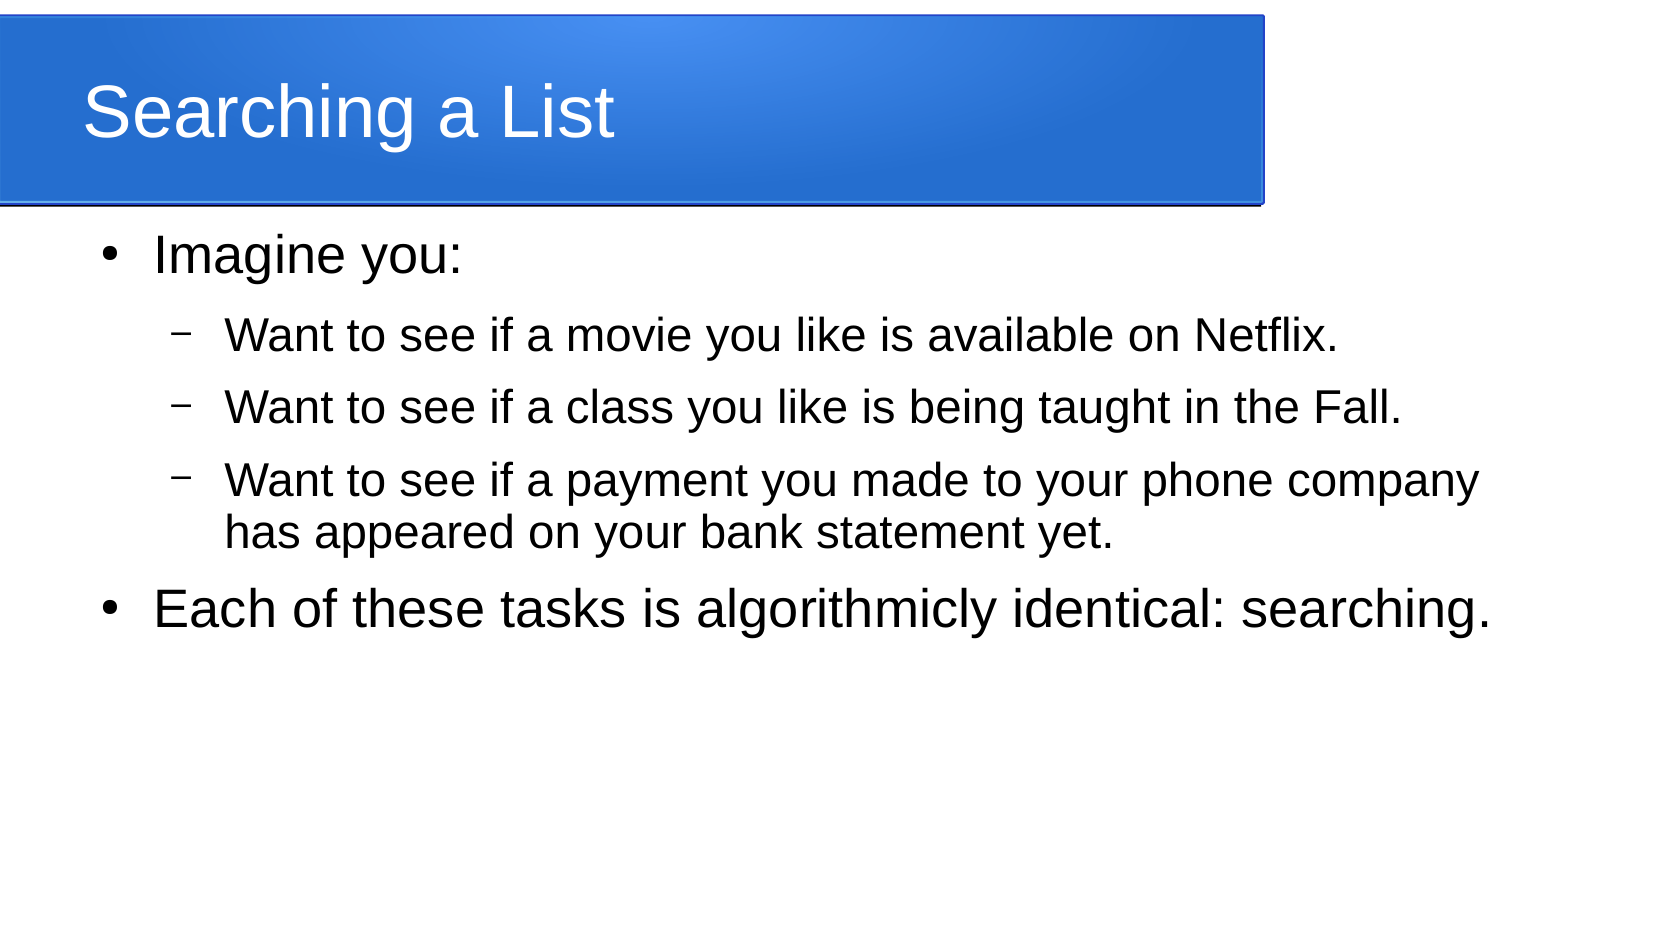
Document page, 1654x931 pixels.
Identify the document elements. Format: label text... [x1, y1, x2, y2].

list Imagine you: Want to see if a movie you like is available on Netflix. Want to see if a class you like is being taught in the Fall. Want to see if a payment you made to your phone company has appeared on your bank statement yet. Each of these tasks is algorithmicly identical: searching. [82, 224, 1571, 764]
title Searching a List [82, 35, 1235, 189]
